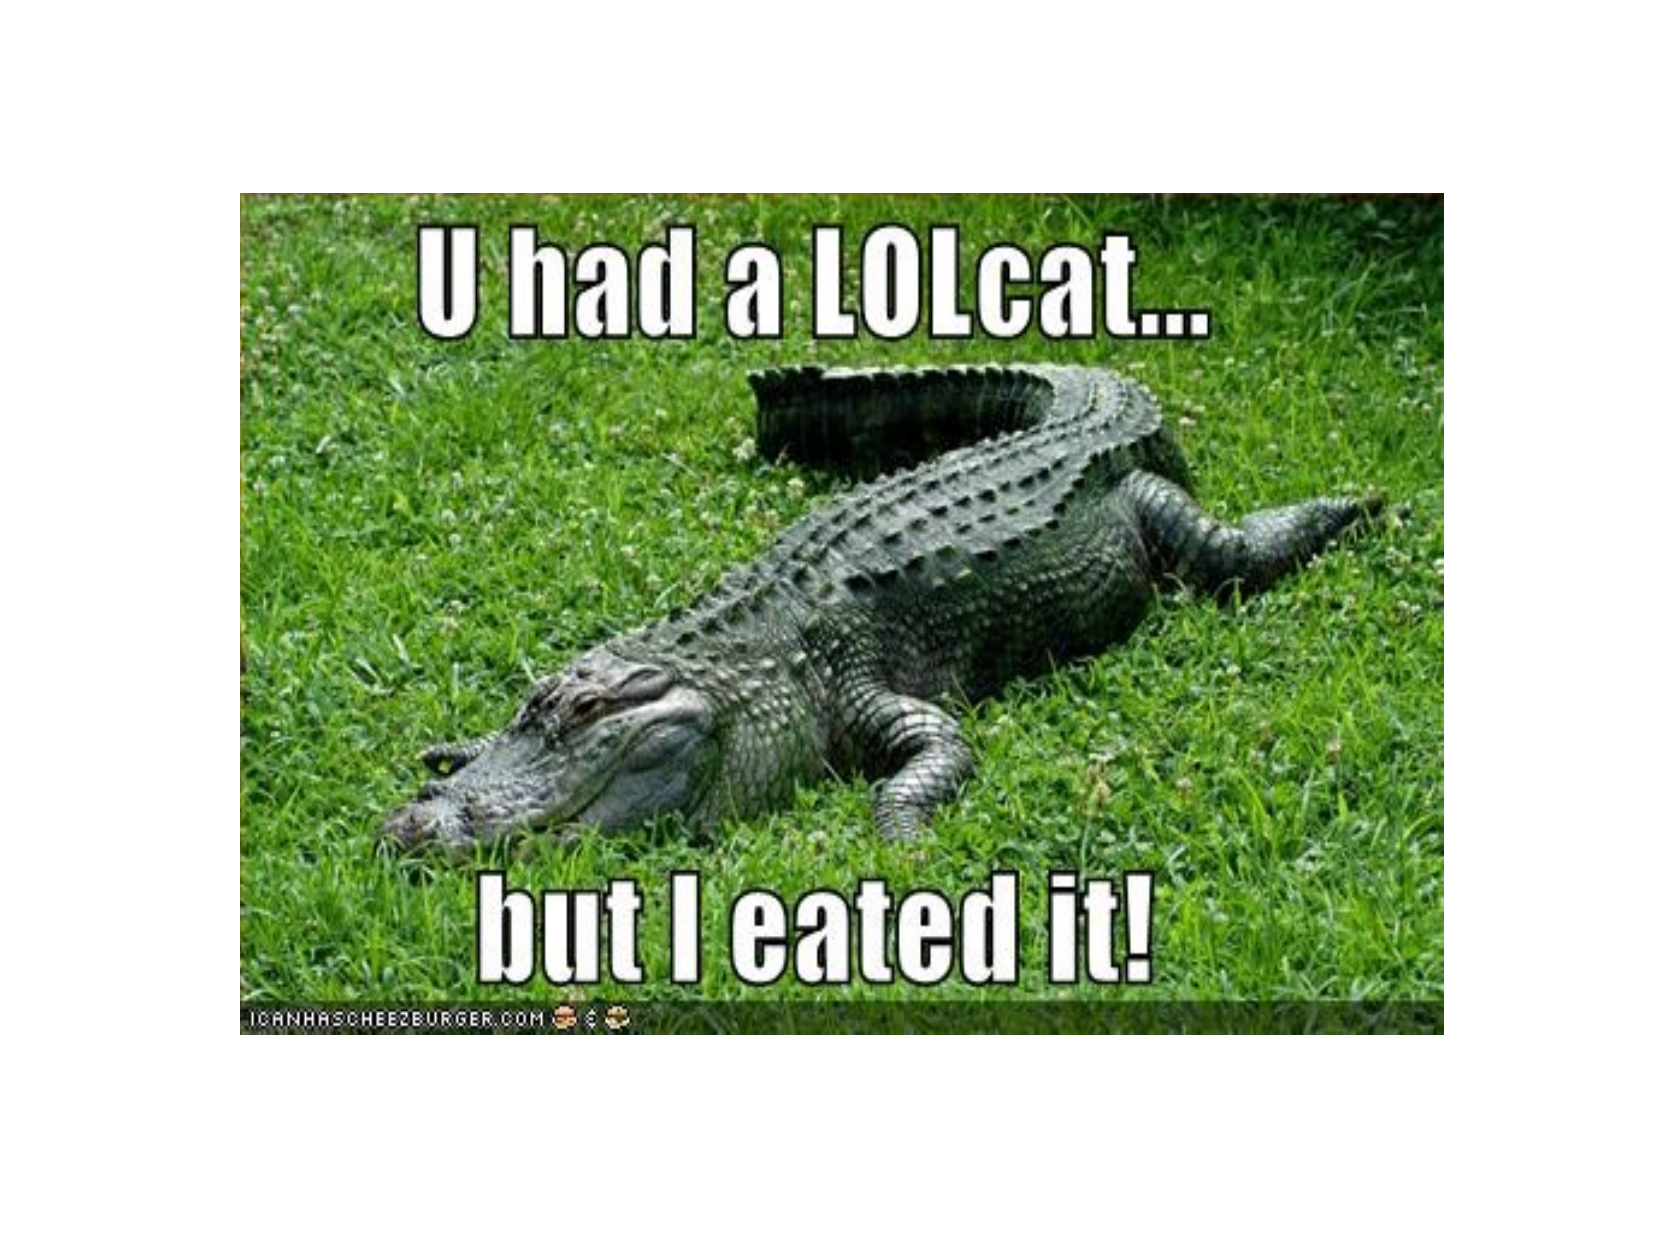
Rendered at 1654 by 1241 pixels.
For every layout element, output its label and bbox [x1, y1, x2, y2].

picture [240, 193, 1444, 1036]
